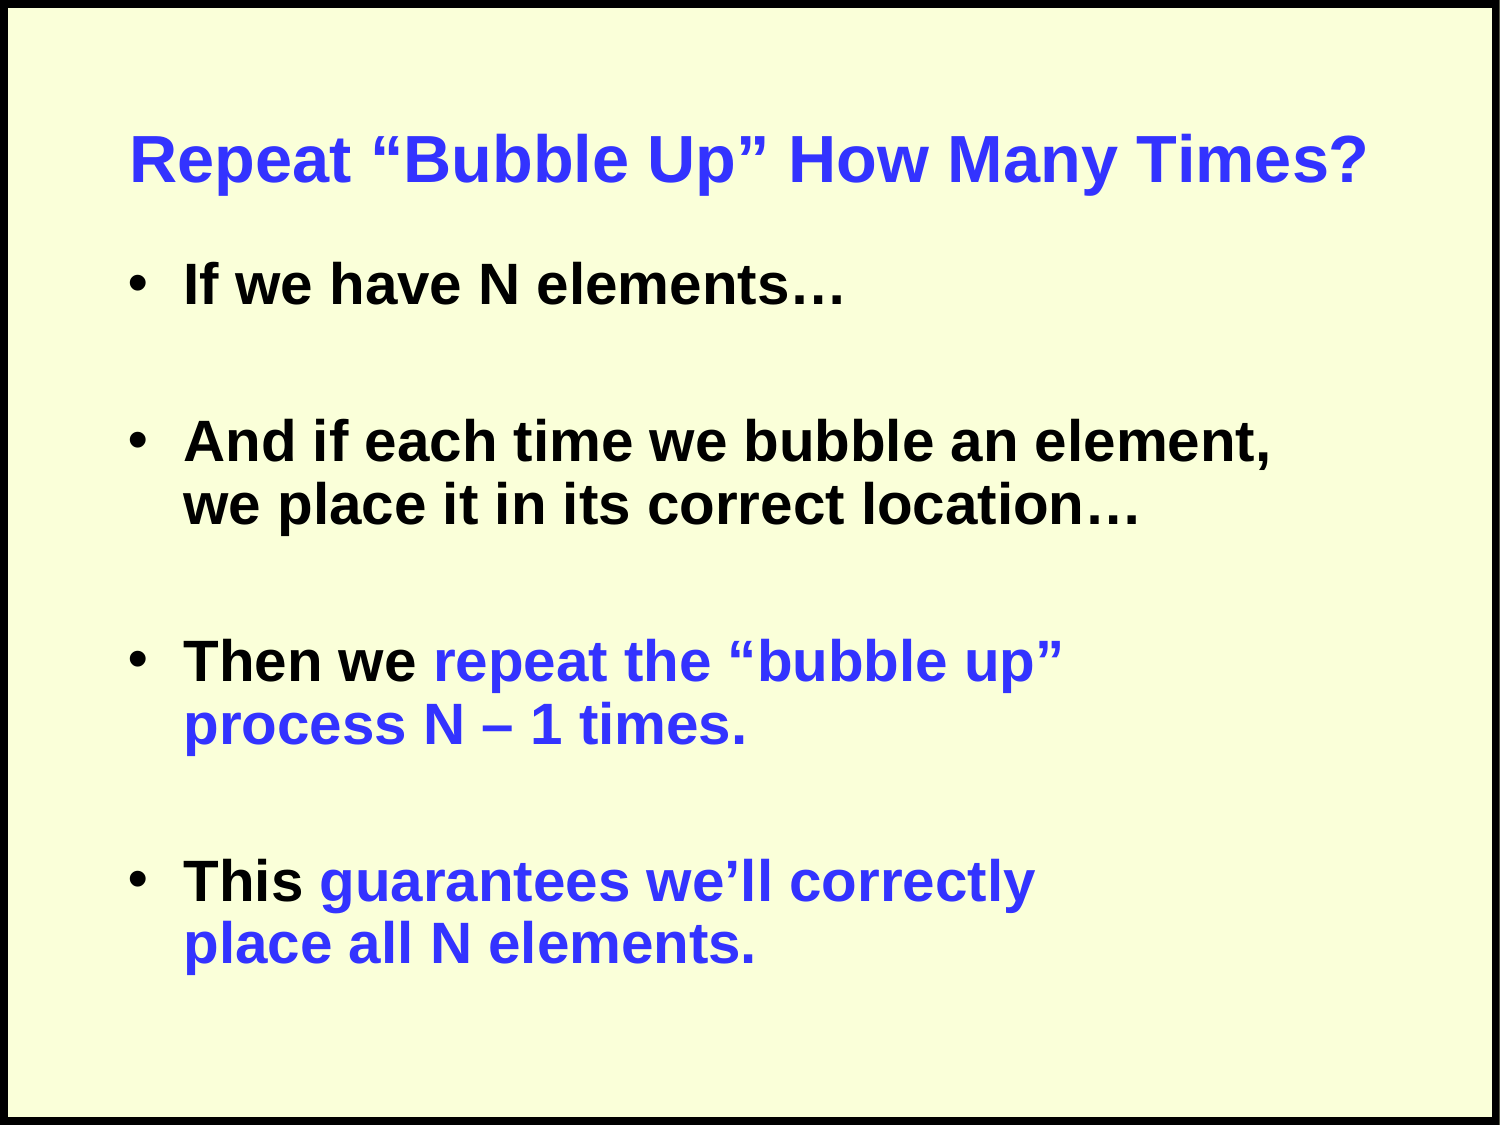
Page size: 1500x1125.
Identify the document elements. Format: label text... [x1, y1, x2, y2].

title Repeat “Bubble Up” How Many Times? [112, 99, 1388, 213]
list If we have N elements… And if each time we bubble an element, we place it in its correct location… Then we repeat the “bubble up” process N – 1 times. This guarantees we’ll correctly place all N elements. [112, 246, 1302, 1000]
